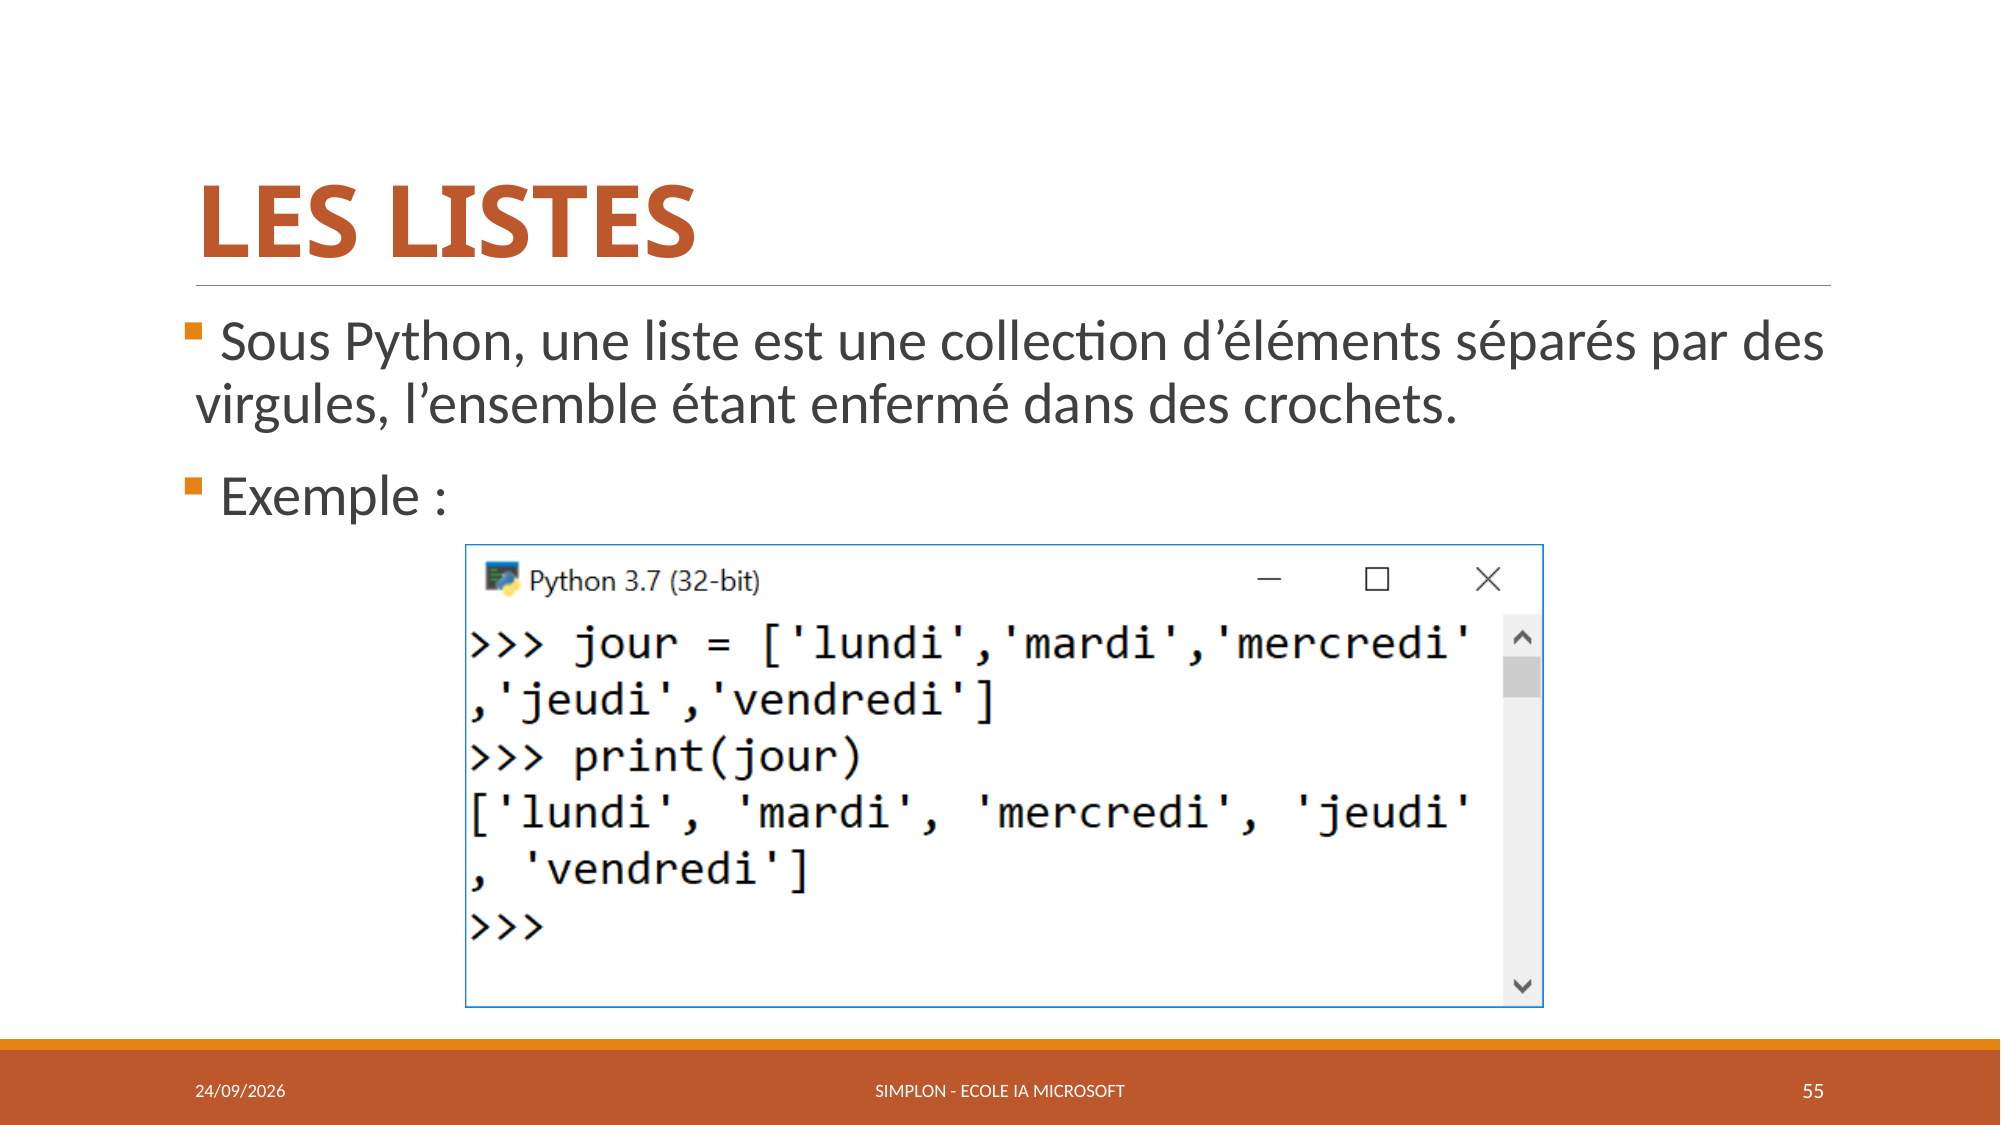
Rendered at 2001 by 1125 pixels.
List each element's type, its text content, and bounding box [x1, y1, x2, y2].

list Sous Python, une liste est une collection d’éléments séparés par des virgules, l’ensemble étant enfermé dans des crochets. Exemple : [180, 302, 1830, 976]
footer Simplon - Ecole IA Microsoft [604, 1059, 1396, 1120]
slide_number 16/01/2020 [180, 1059, 586, 1120]
picture [465, 544, 1544, 1008]
slide_number <numéro> [1624, 1059, 1840, 1120]
title LES LISTES [180, 47, 1830, 285]
